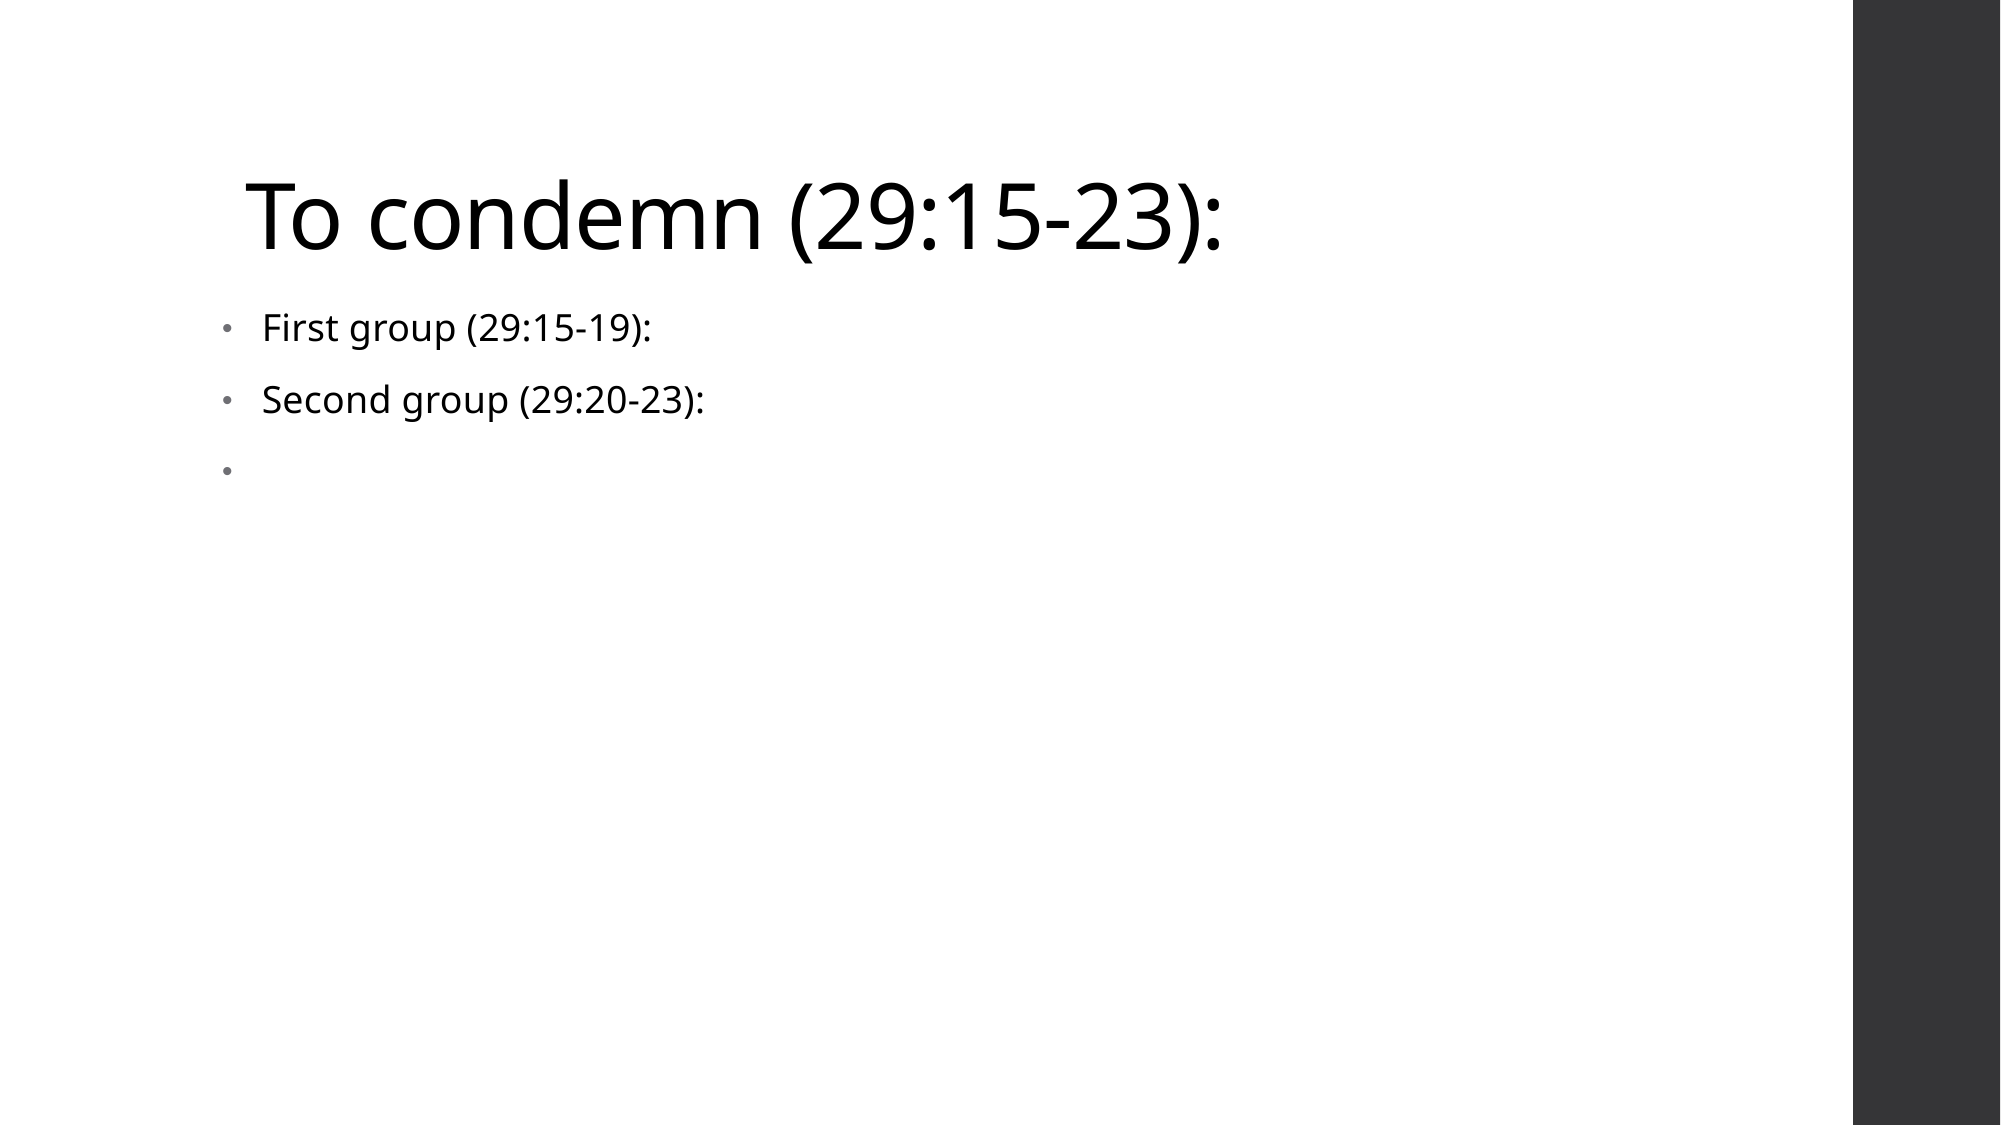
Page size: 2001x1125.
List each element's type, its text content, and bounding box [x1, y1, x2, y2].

list First group (29:15-19): Second group (29:20-23): [206, 299, 1617, 1014]
title To condemn (29:15-23): [206, 60, 1797, 278]
